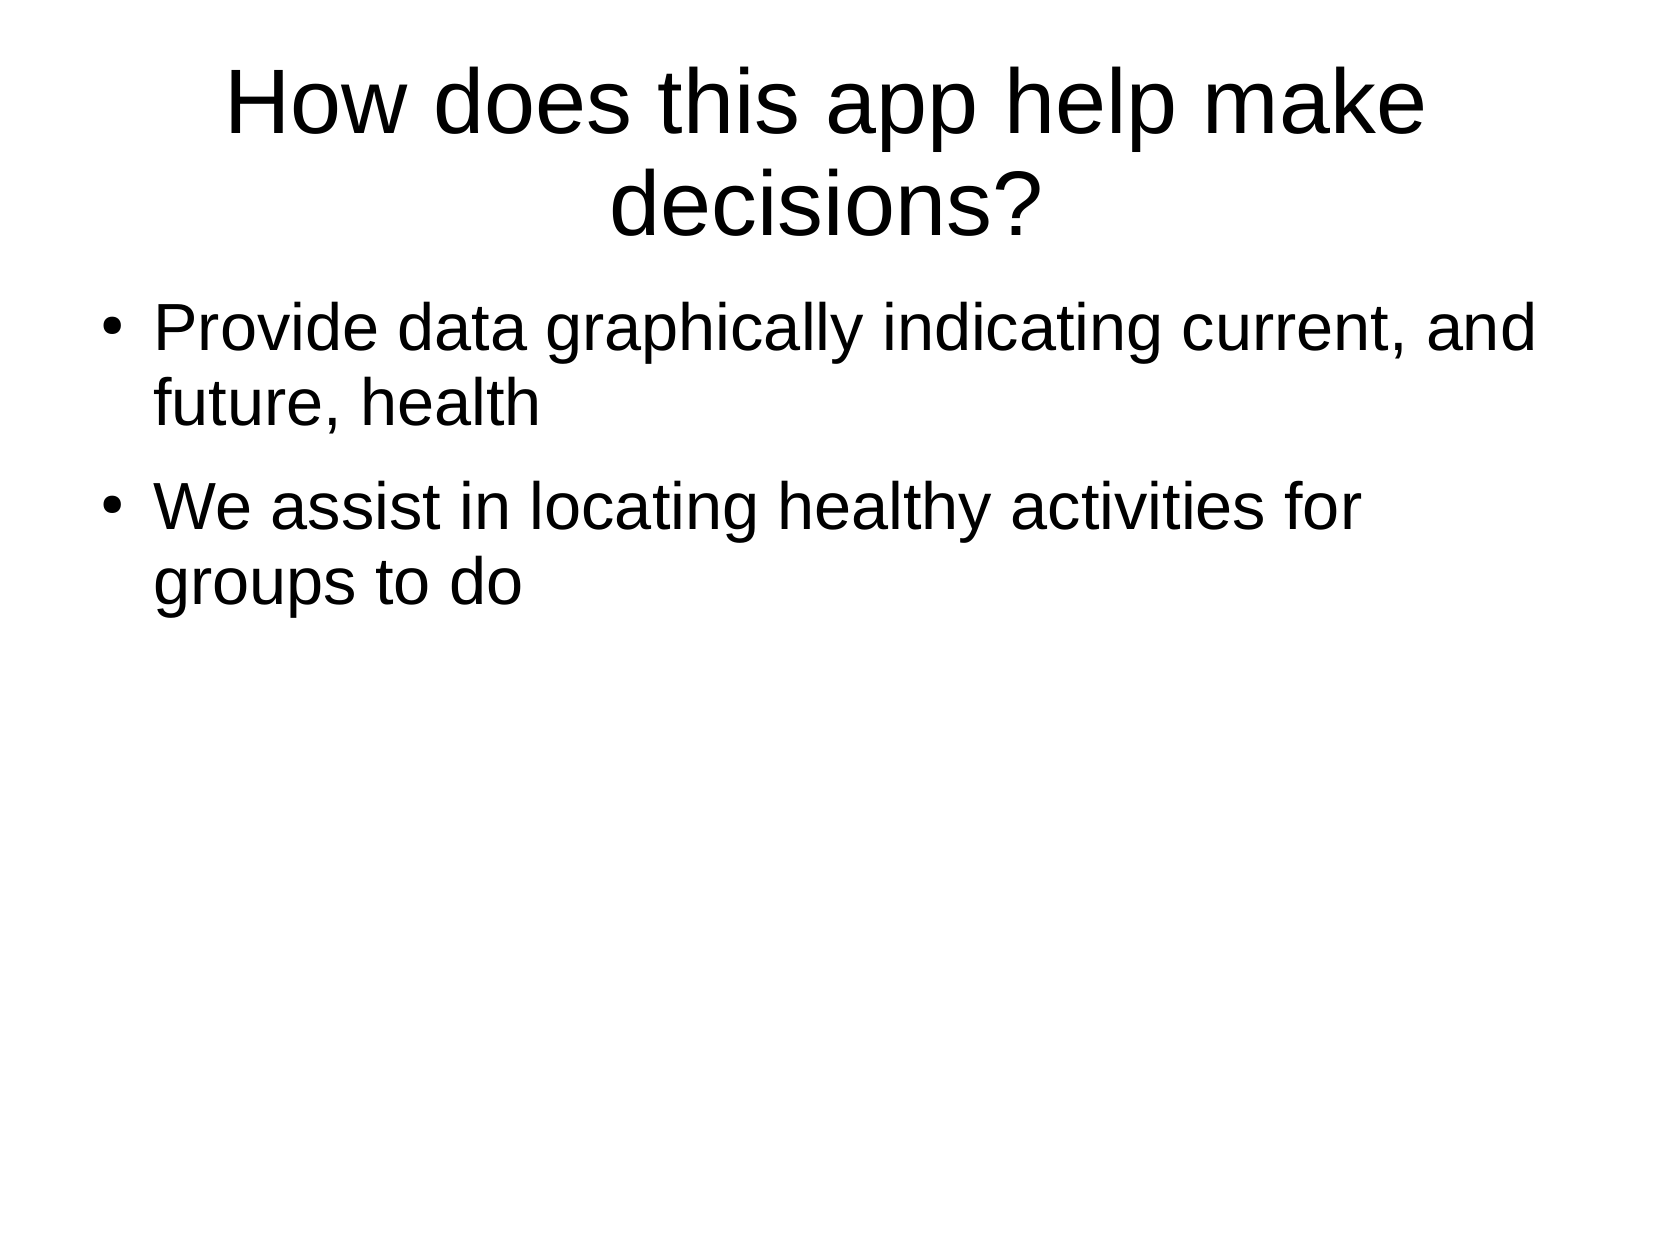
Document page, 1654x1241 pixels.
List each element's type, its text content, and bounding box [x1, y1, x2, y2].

title How does this app help make decisions? [82, 49, 1571, 257]
list Provide data graphically indicating current, and future, health We assist in locating healthy activities for groups to do [82, 290, 1571, 1010]
